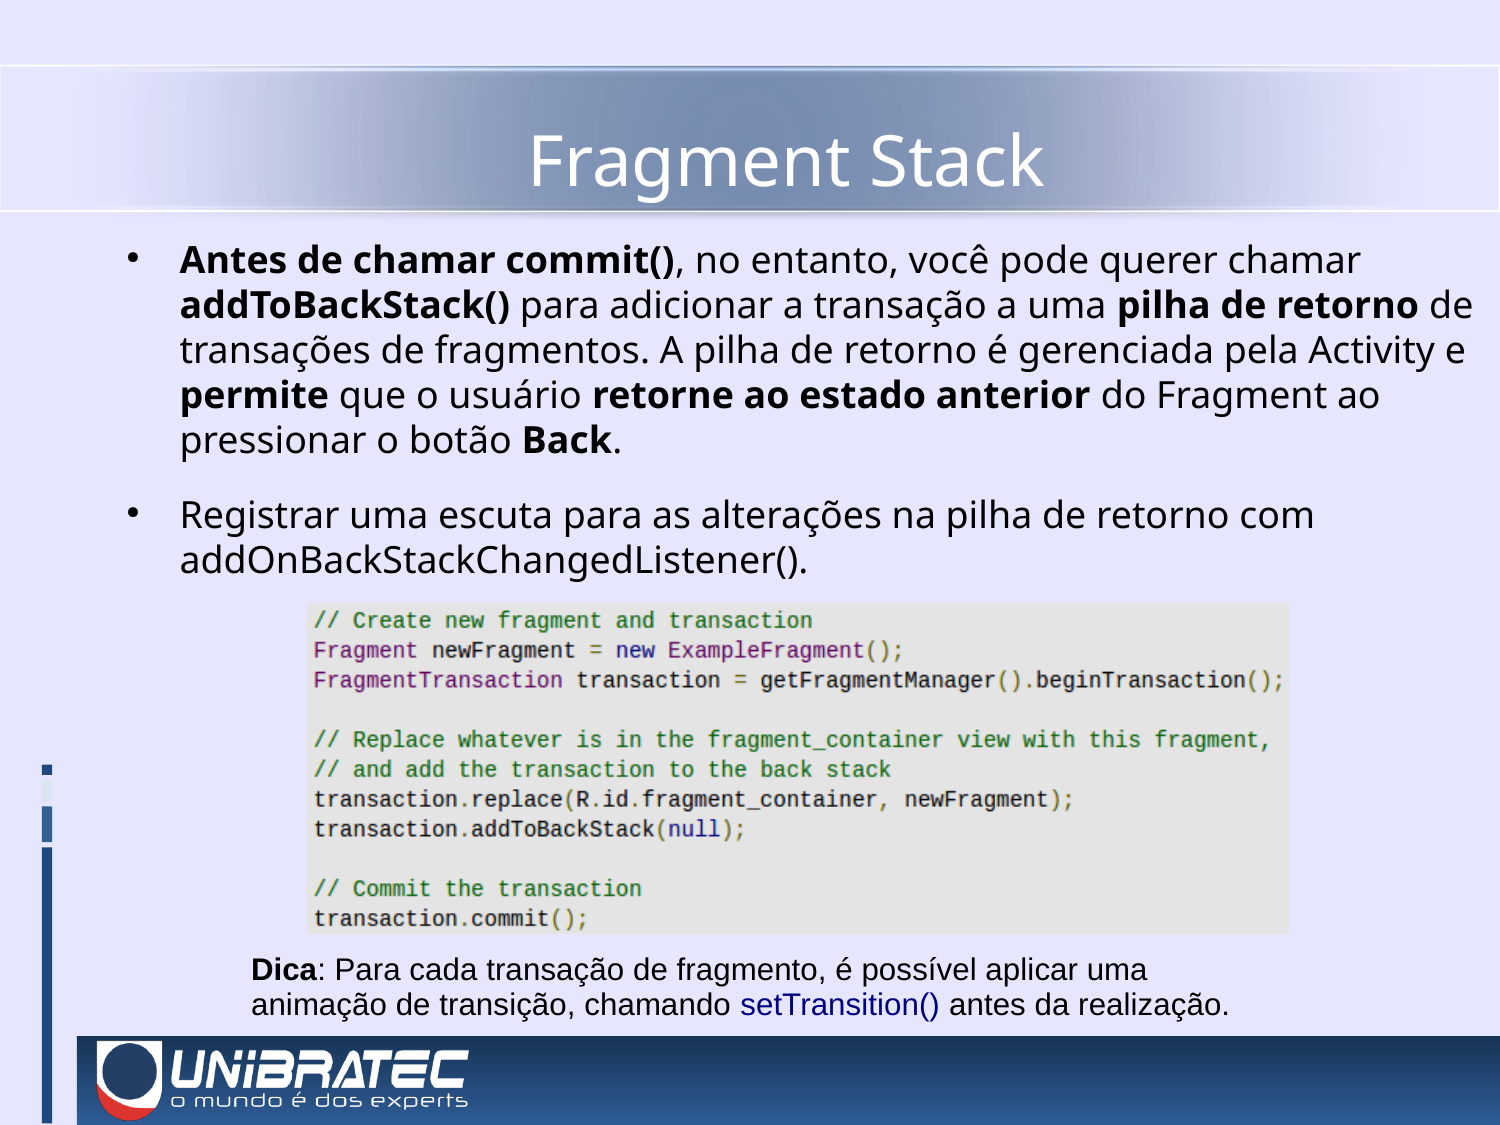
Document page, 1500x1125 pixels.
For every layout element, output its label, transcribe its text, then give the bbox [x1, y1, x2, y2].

text_box Dica: Para cada transação de fragmento, é possível aplicar uma animação de transição, chamando setTransition() antes da realização. [236, 944, 1500, 1030]
title Fragment Stack [150, 84, 1424, 233]
list Antes de chamar commit(), no entanto, você pode querer chamar addToBackStack() para adicionar a transação a uma pilha de retorno de transações de fragmentos. A pilha de retorno é gerenciada pela Activity e permite que o usuário retorne ao estado anterior do Fragment ao pressionar o botão Back. Registrar uma escuta para as alterações na pilha de retorno com addOnBackStackChangedListener(). [108, 236, 1477, 1028]
picture [307, 603, 1289, 934]
picture [96, 1040, 469, 1121]
picture [0, 58, 1500, 227]
